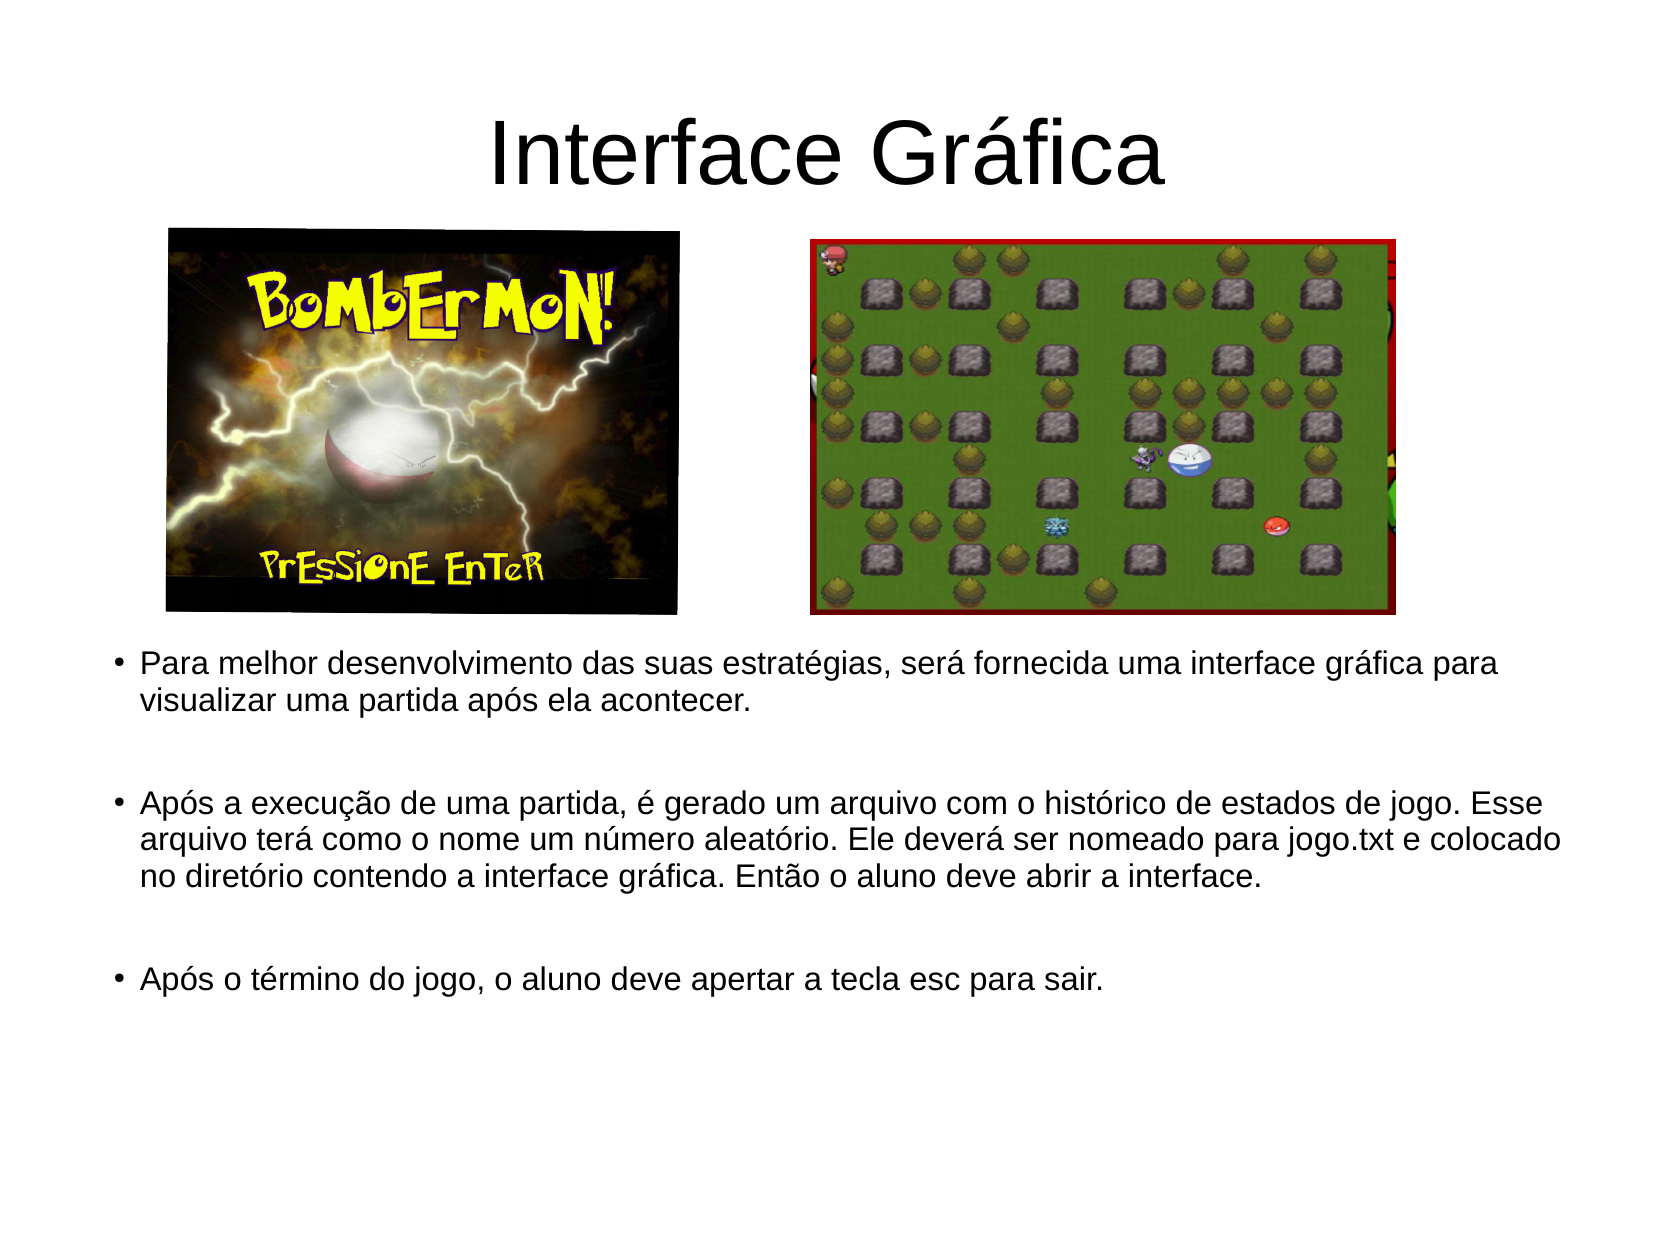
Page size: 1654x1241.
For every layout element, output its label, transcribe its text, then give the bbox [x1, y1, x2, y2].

list Para melhor desenvolvimento das suas estratégias, será fornecida uma interface gráfica para visualizar uma partida após ela acontecer. Após a execução de uma partida, é gerado um arquivo com o histórico de estados de jogo. Esse arquivo terá como o nome um número aleatório. Ele deverá ser nomeado para jogo.txt e colocado no diretório contendo a interface gráfica. Então o aluno deve abrir a interface. Após o término do jogo, o aluno deve apertar a tecla esc para sair. [105, 645, 1594, 1000]
picture [810, 239, 1396, 616]
picture [165, 227, 680, 616]
title Interface Gráfica [82, 49, 1571, 257]
